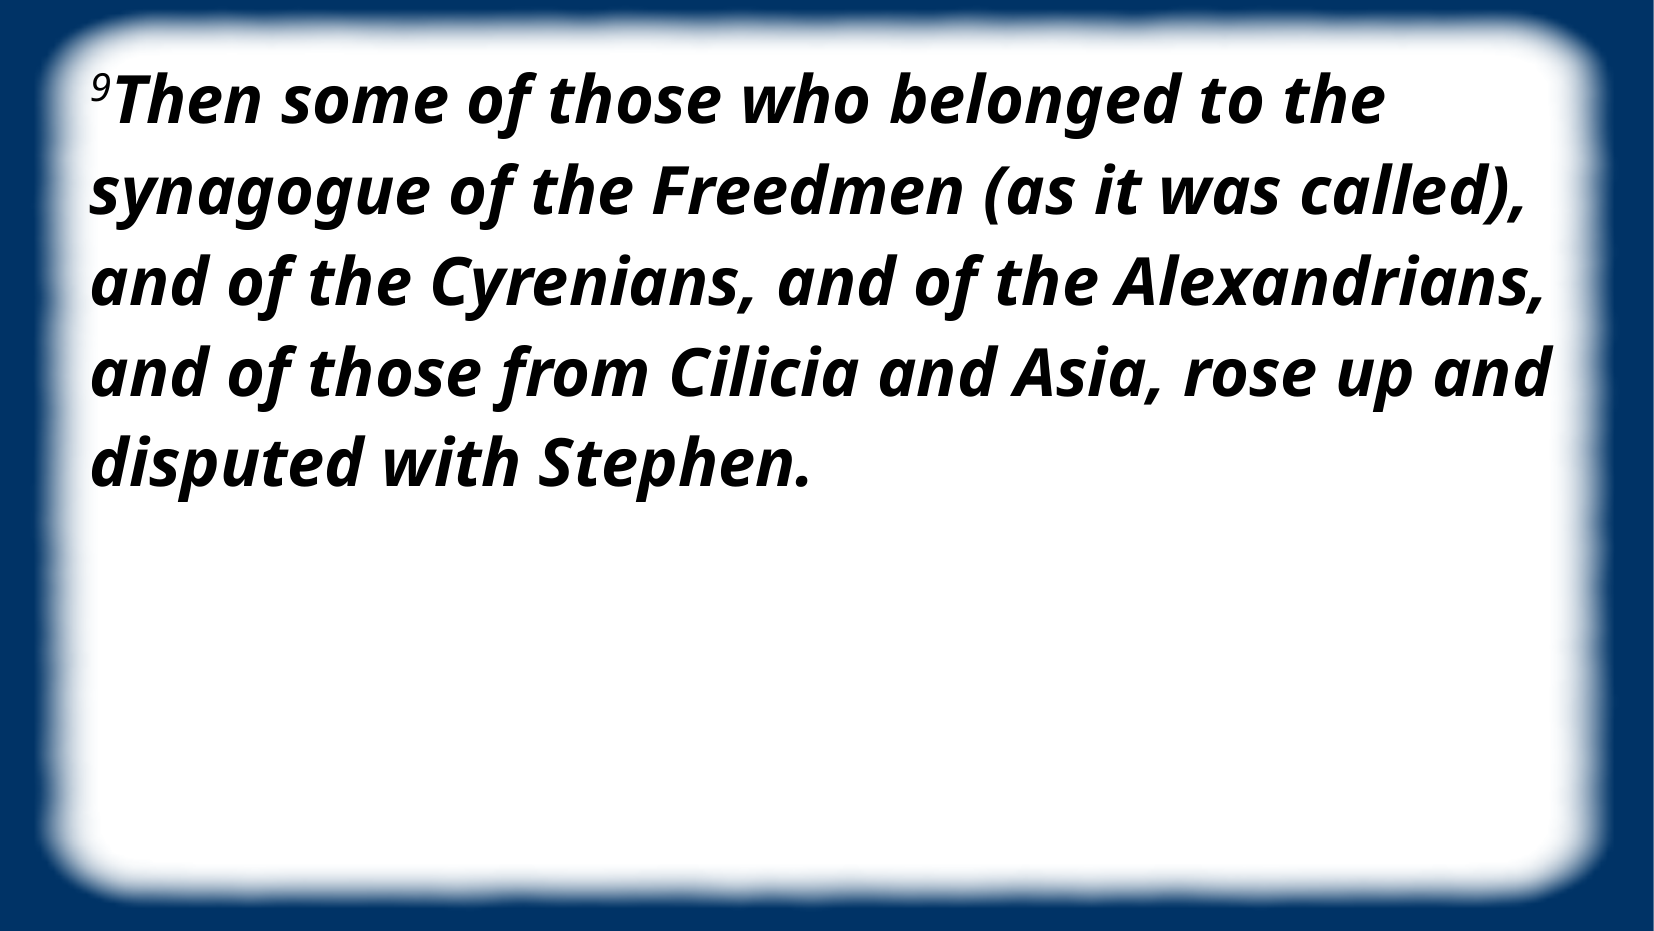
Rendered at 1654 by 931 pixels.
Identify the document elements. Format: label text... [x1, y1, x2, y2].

picture [0, 0, 1654, 931]
text_box 9Then some of those who belonged to the synagogue of the Freedmen (as it was called), and of the Cyrenians, and of the Alexandrians, and of those from Cilicia and Asia, rose up and disputed with Stephen. [75, 45, 1576, 504]
